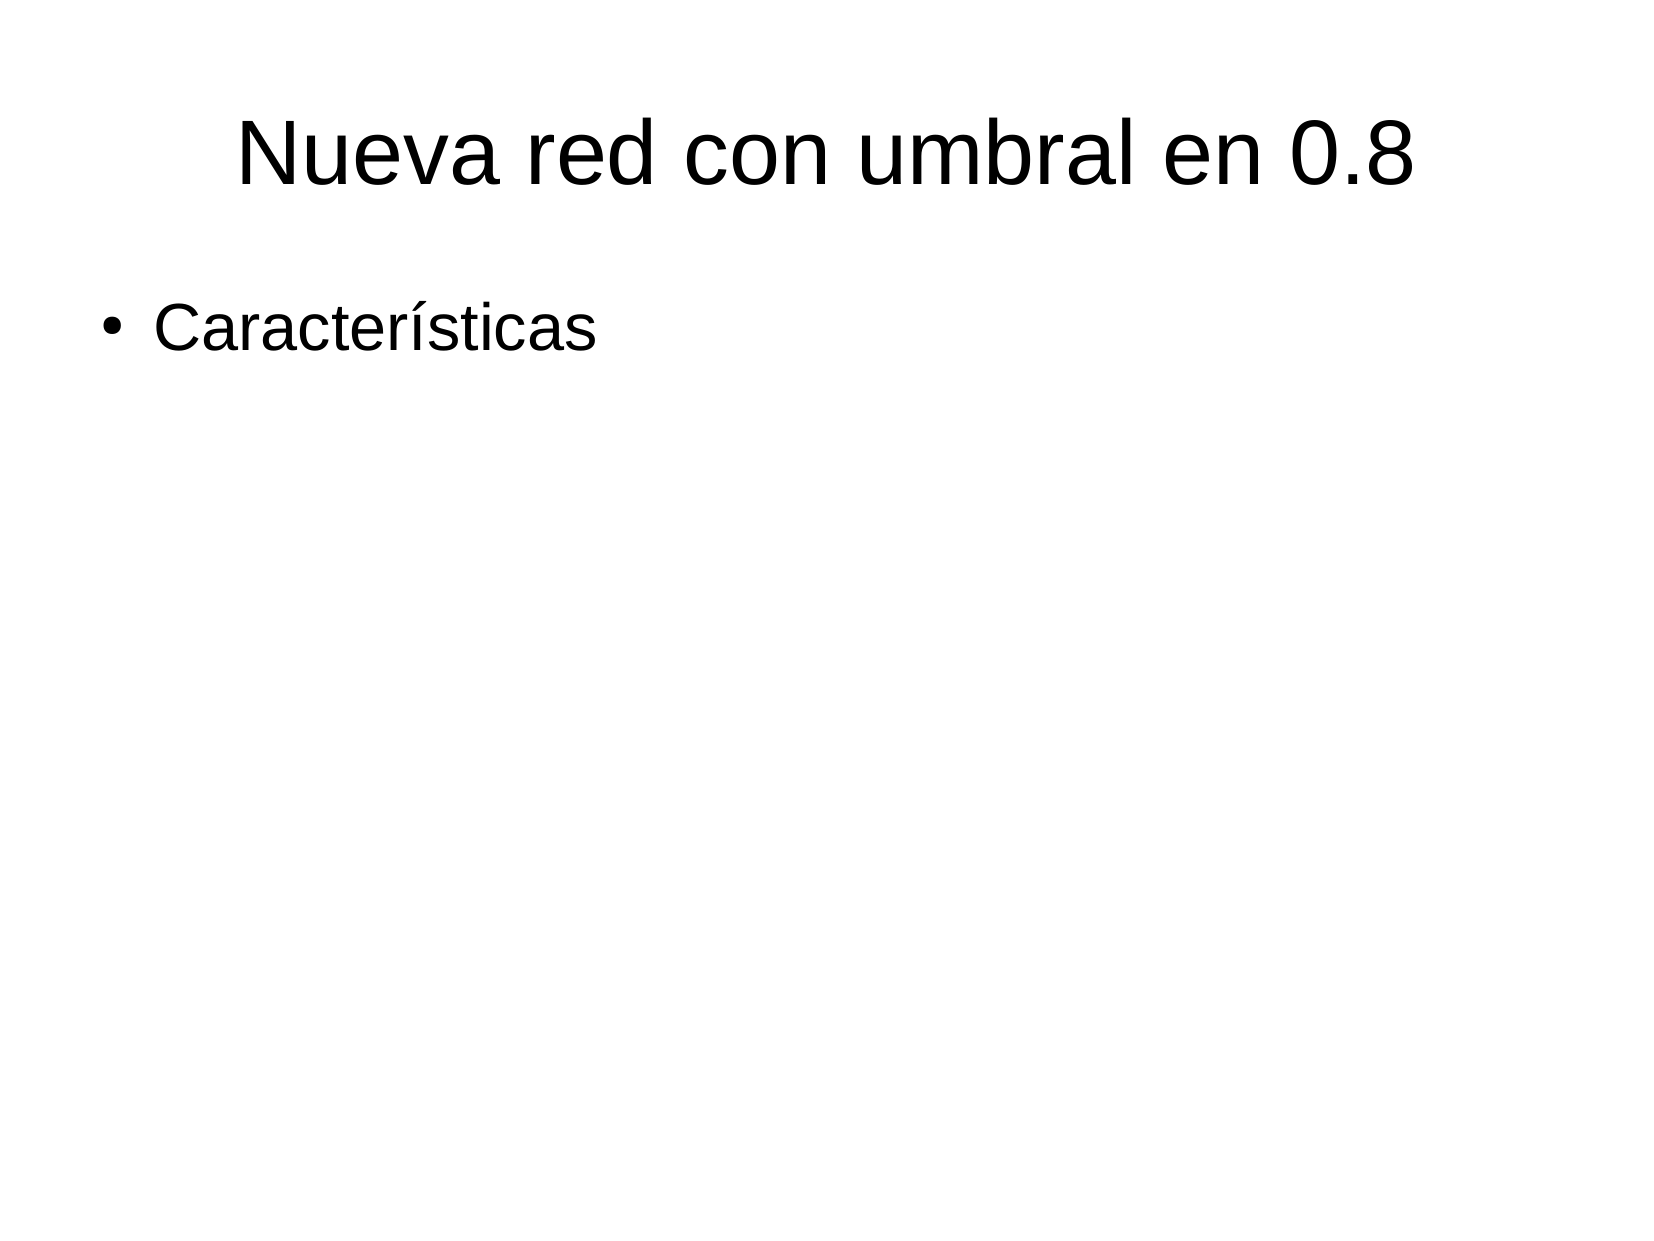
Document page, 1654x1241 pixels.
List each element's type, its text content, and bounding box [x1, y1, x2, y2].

title Nueva red con umbral en 0.8 [82, 49, 1571, 257]
list Características [82, 290, 1571, 1010]
